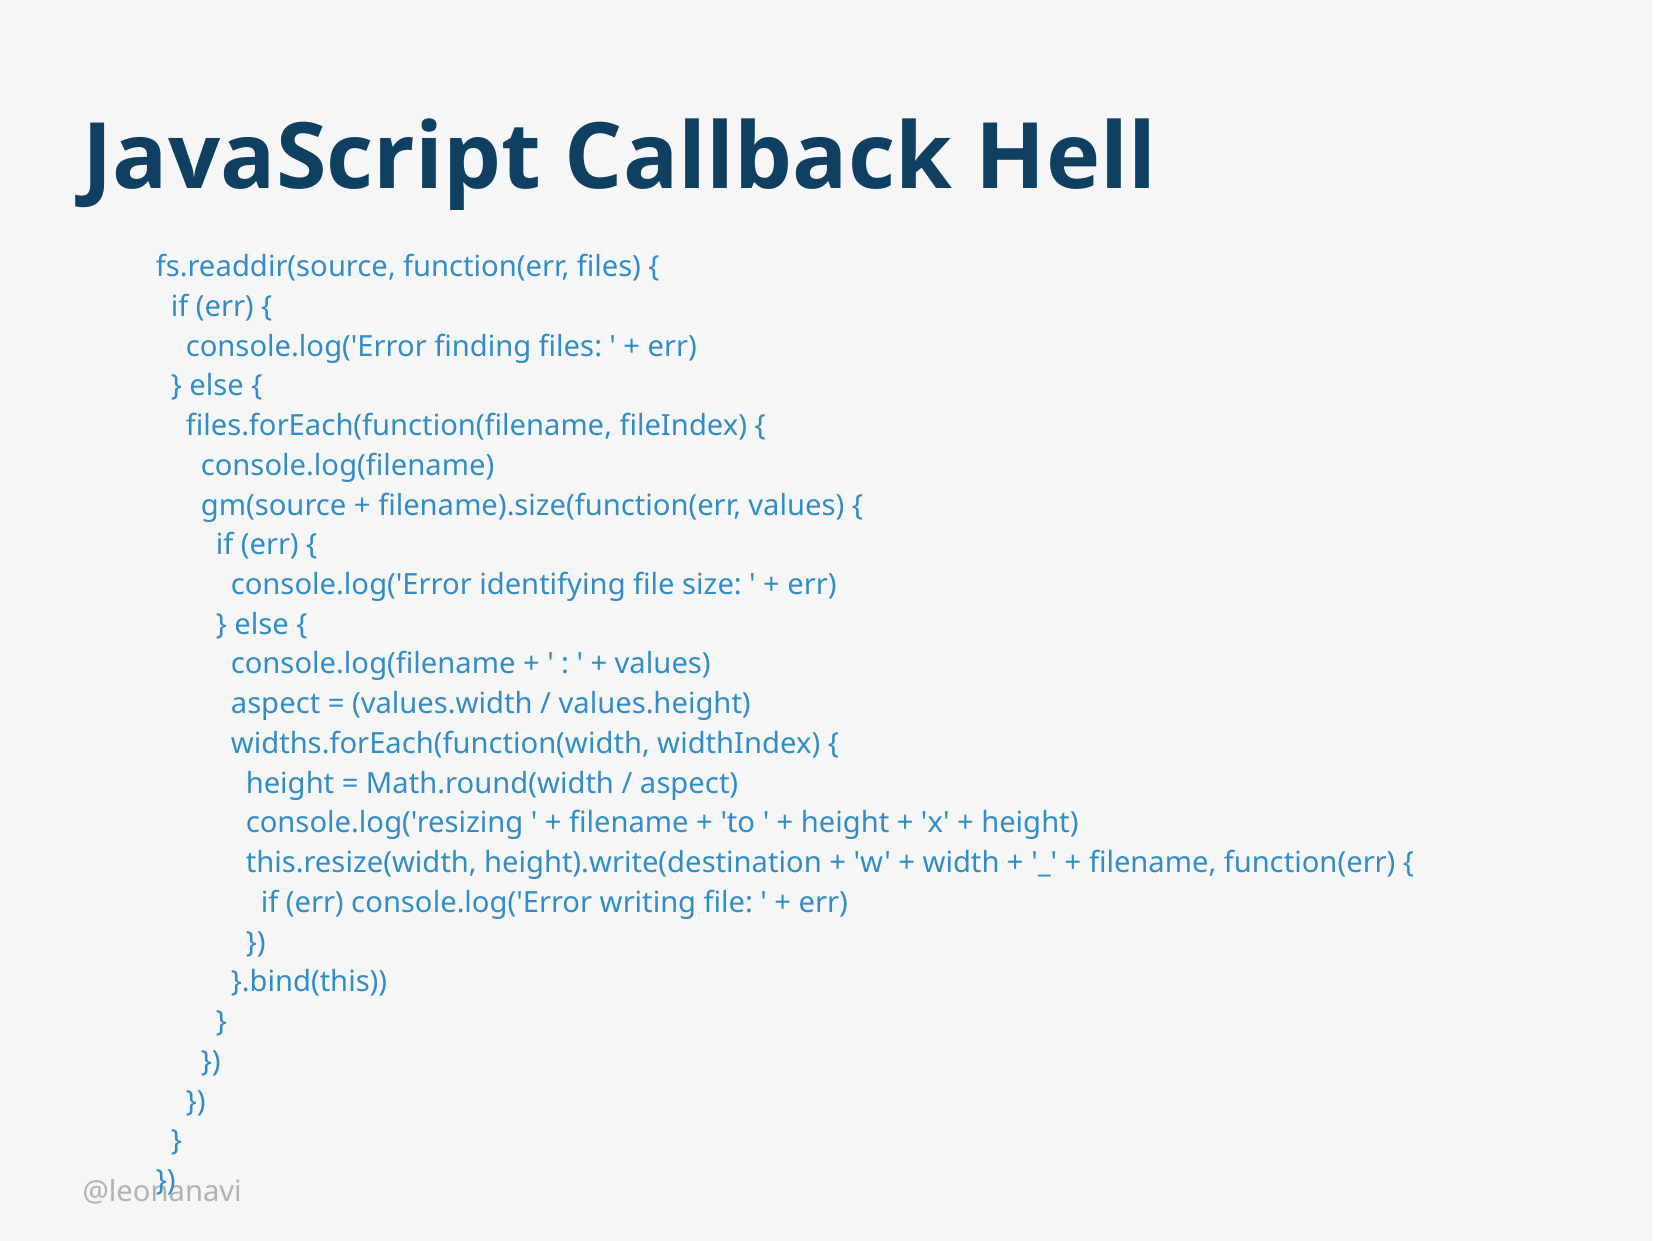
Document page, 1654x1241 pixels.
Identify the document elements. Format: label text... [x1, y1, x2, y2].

text_box fs.readdir(source, function(err, files) { if (err) { console.log('Error finding files: ' + err) } else { files.forEach(function(filename, fileIndex) { console.log(filename) gm(source + filename).size(function(err, values) { if (err) { console.log('Error identifying file size: ' + err) } else { console.log(filename + ' : ' + values) aspect = (values.width / values.height) widths.forEach(function(width, widthIndex) { height = Math.round(width / aspect) console.log('resizing ' + filename + 'to ' + height + 'x' + height) this.resize(width, height).write(destination + 'w' + width + '_' + filename, function(err) { if (err) console.log('Error writing file: ' + err) }) }.bind(this)) } }) }) } }) Идеи за избягване на: http://callbackhell.com/ [105, 237, 1621, 1217]
title JavaScript Callback Hell [82, 49, 1571, 257]
